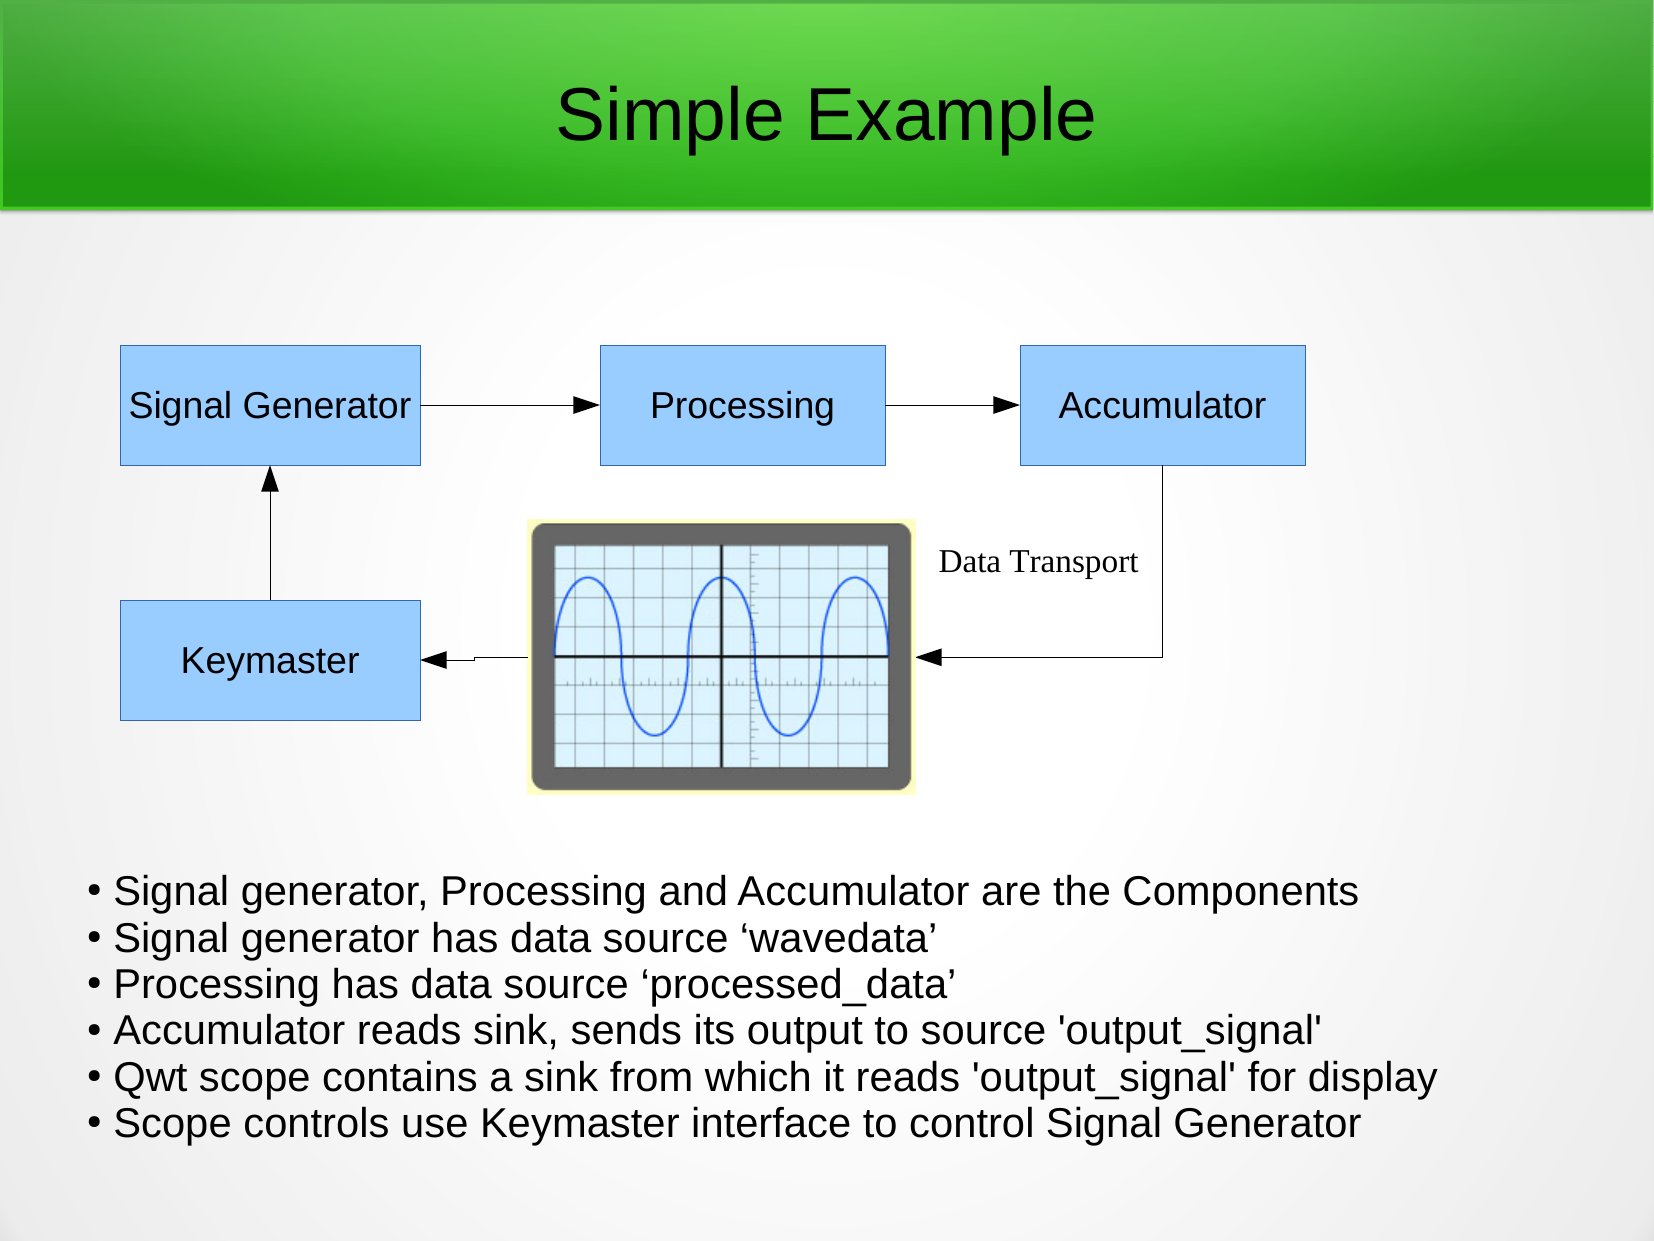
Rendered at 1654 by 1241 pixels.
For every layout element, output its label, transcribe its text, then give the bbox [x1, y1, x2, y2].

text_box Signal Generator [120, 345, 421, 466]
text_box Processing [600, 345, 886, 466]
text_box Keymaster [120, 600, 421, 721]
text_box Accumulator [1020, 345, 1306, 466]
picture [527, 519, 916, 796]
title Simple Example [82, 49, 1571, 181]
subtitle Signal generator, Processing and Accumulator are the Components Signal generator has data source ‘wavedata’ Processing has data source ‘processed_data’ Accumulator reads sink, sends its output to source 'output_signal' Qwt scope contains a sink from which it reads 'output_signal' for display Scope controls use Keymaster interface to control Signal Generator [86, 865, 1576, 1196]
